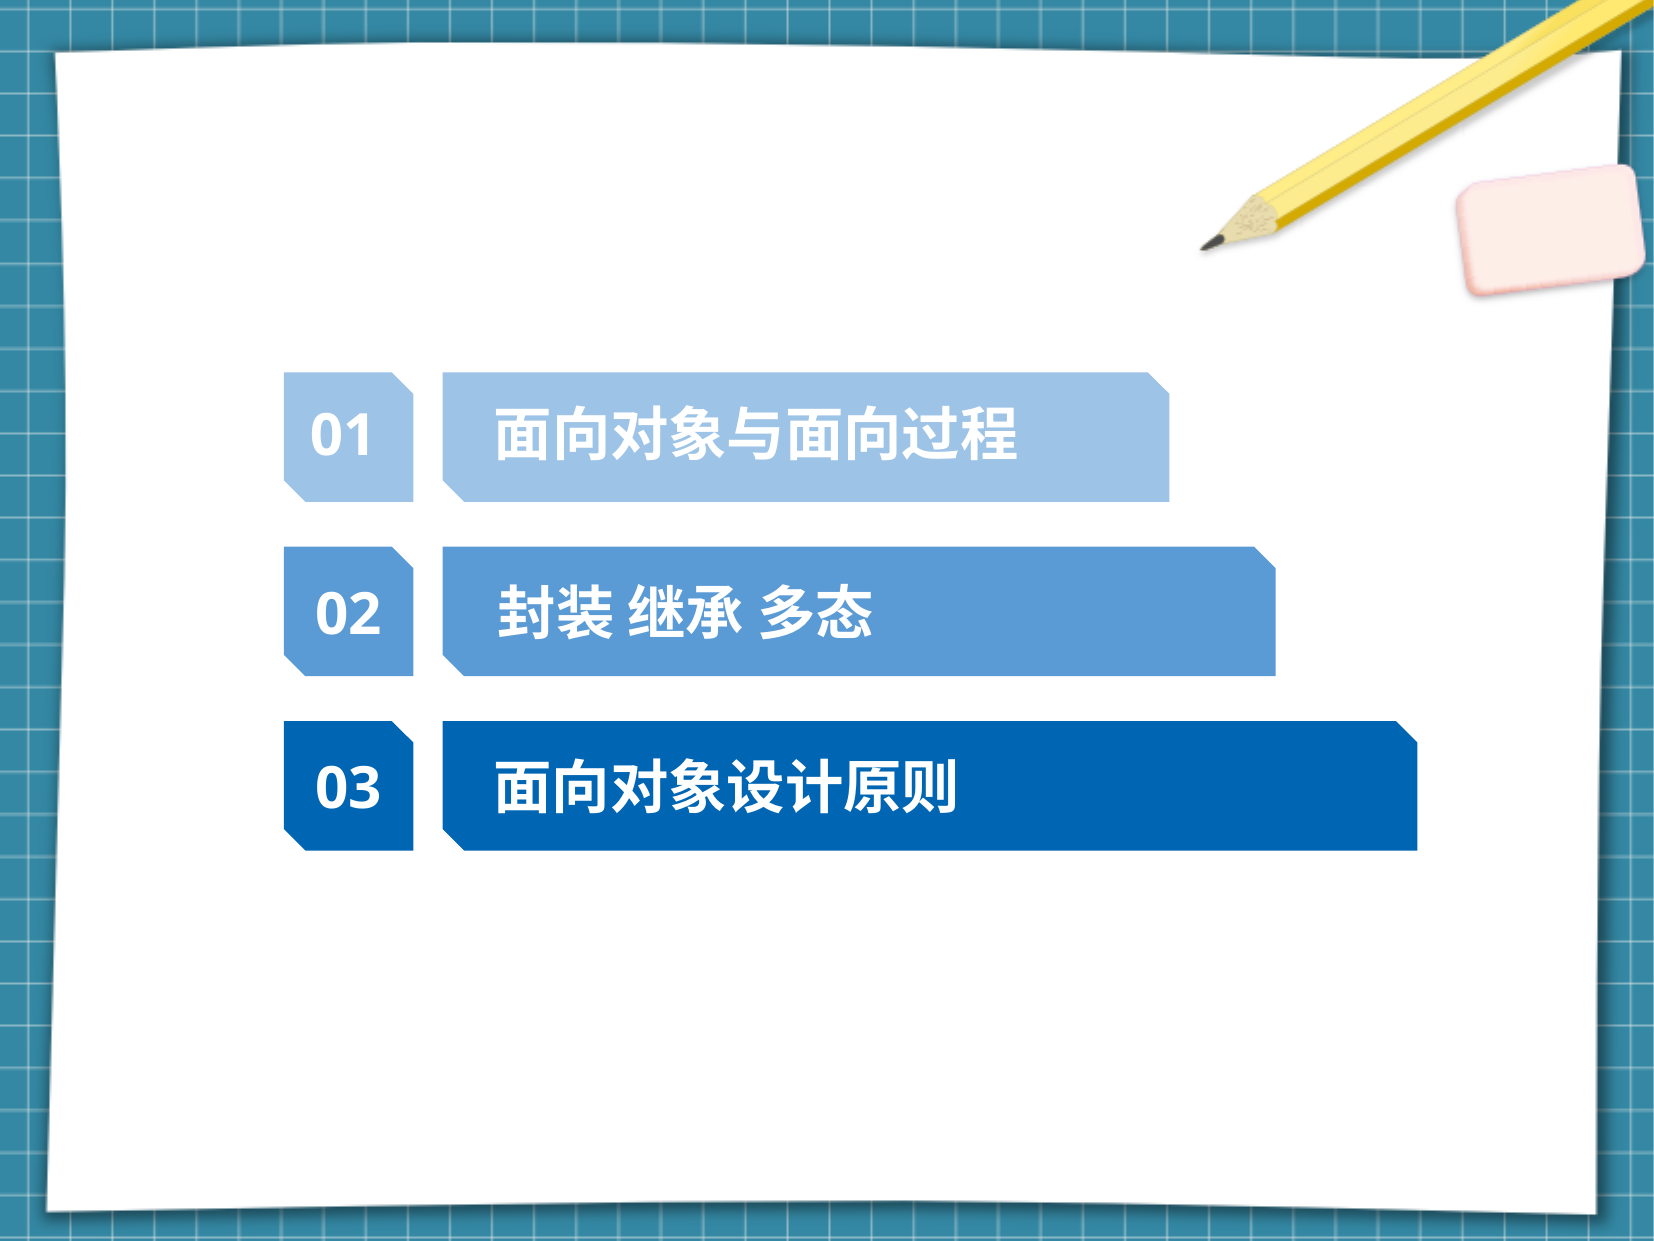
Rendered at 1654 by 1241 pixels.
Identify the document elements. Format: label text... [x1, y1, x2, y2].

text_box 03 [300, 742, 397, 828]
text_box [442, 721, 1418, 851]
text_box 封装 继承 多态 [483, 568, 889, 654]
text_box 01 [295, 389, 392, 474]
text_box 02 [300, 568, 397, 654]
text_box [283, 372, 414, 502]
picture [0, 0, 1654, 1241]
text_box [283, 546, 414, 677]
text_box [442, 372, 1170, 502]
text_box 面向对象设计原则 [479, 742, 975, 828]
text_box [283, 721, 414, 851]
text_box 面向对象与面向过程 [479, 389, 1033, 474]
text_box [442, 546, 1276, 677]
